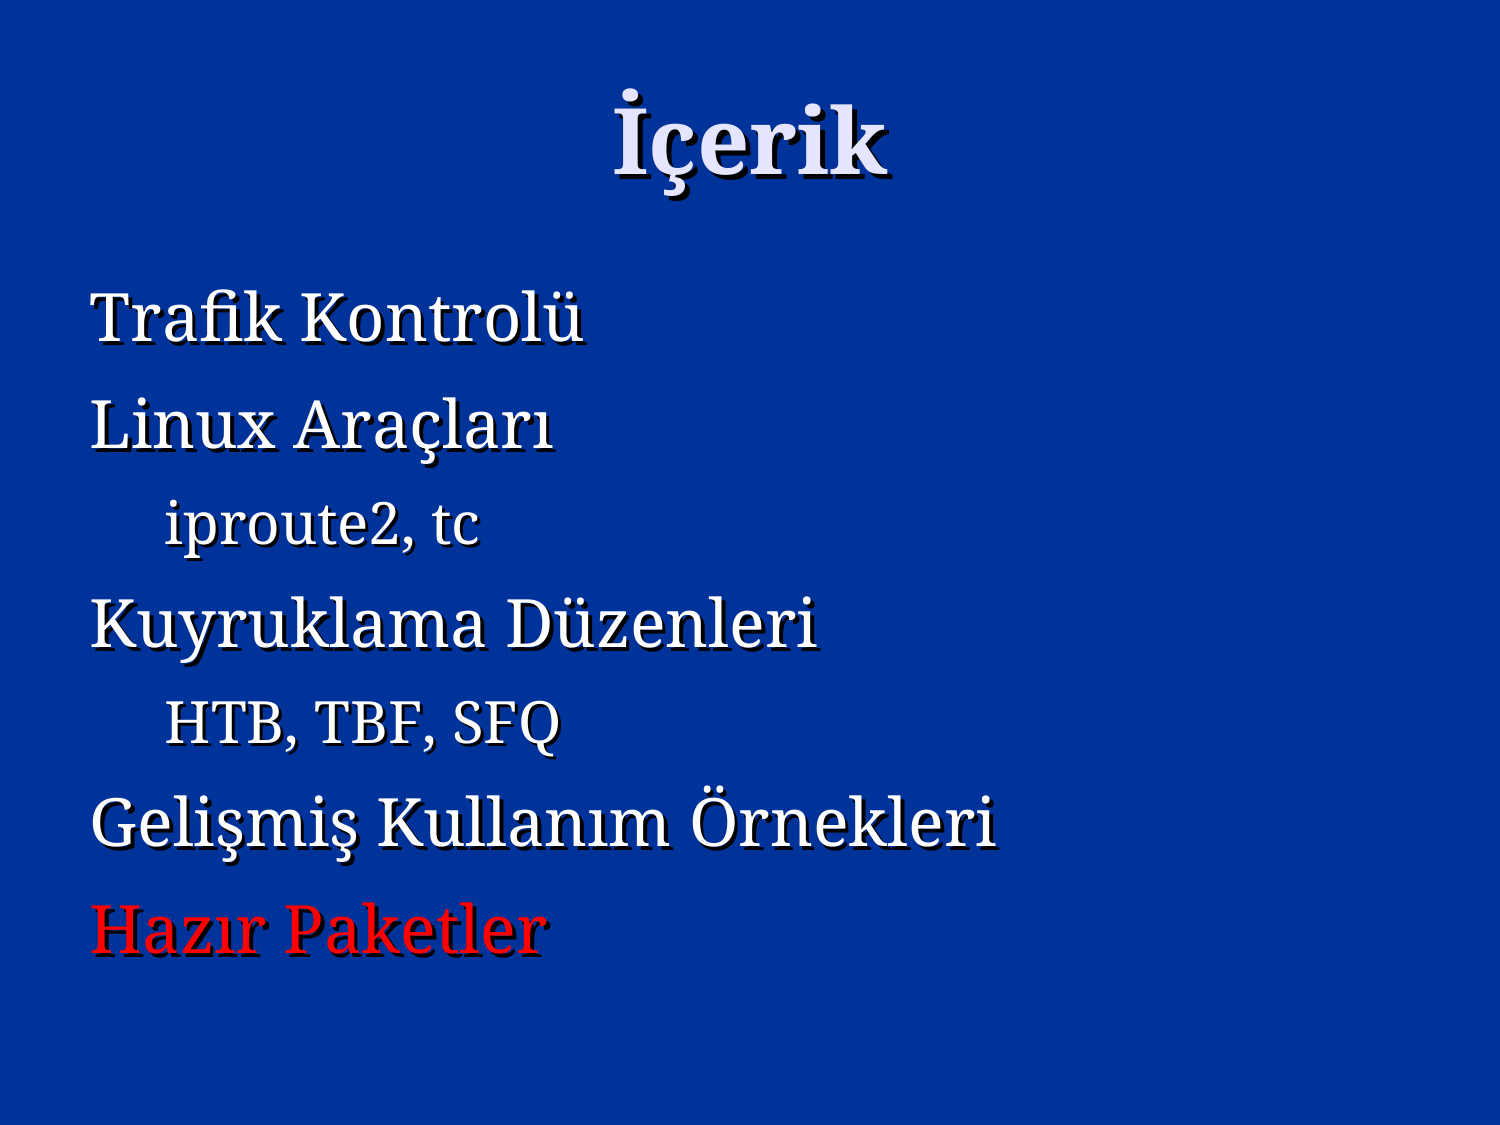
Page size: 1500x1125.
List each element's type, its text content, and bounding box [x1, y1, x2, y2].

title İçerik [75, 45, 1426, 233]
list Trafik Kontrolü Linux Araçları iproute2, tc Kuyruklama Düzenleri HTB, TBF, SFQ Gelişmiş Kullanım Örnekleri Hazır Paketler [75, 262, 1426, 1006]
